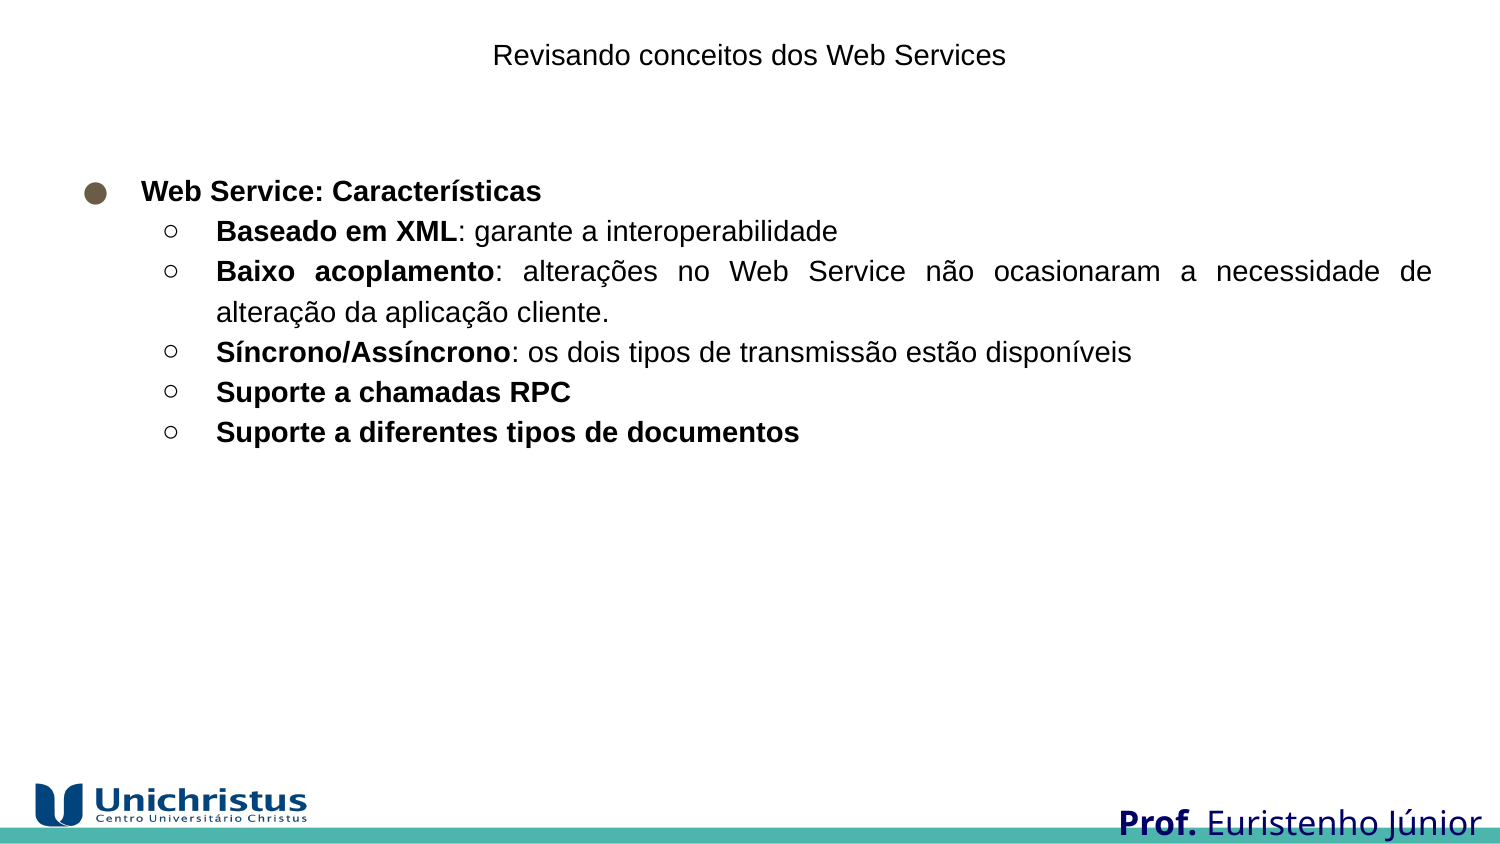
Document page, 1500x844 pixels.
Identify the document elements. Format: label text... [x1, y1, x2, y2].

list Web Service: Características Baseado em XML: garante a interoperabilidade Baixo acoplamento: alterações no Web Service não ocasionaram a necessidade de alteração da aplicação cliente. Síncrono/Assíncrono: os dois tipos de transmissão estão disponíveis Suporte a chamadas RPC Suporte a diferentes tipos de documentos [51, 152, 1449, 750]
title Revisando conceitos dos Web Services [51, 20, 1449, 137]
picture [31, 781, 311, 828]
text_box Prof. Euristenho Júnior [1103, 791, 1500, 844]
